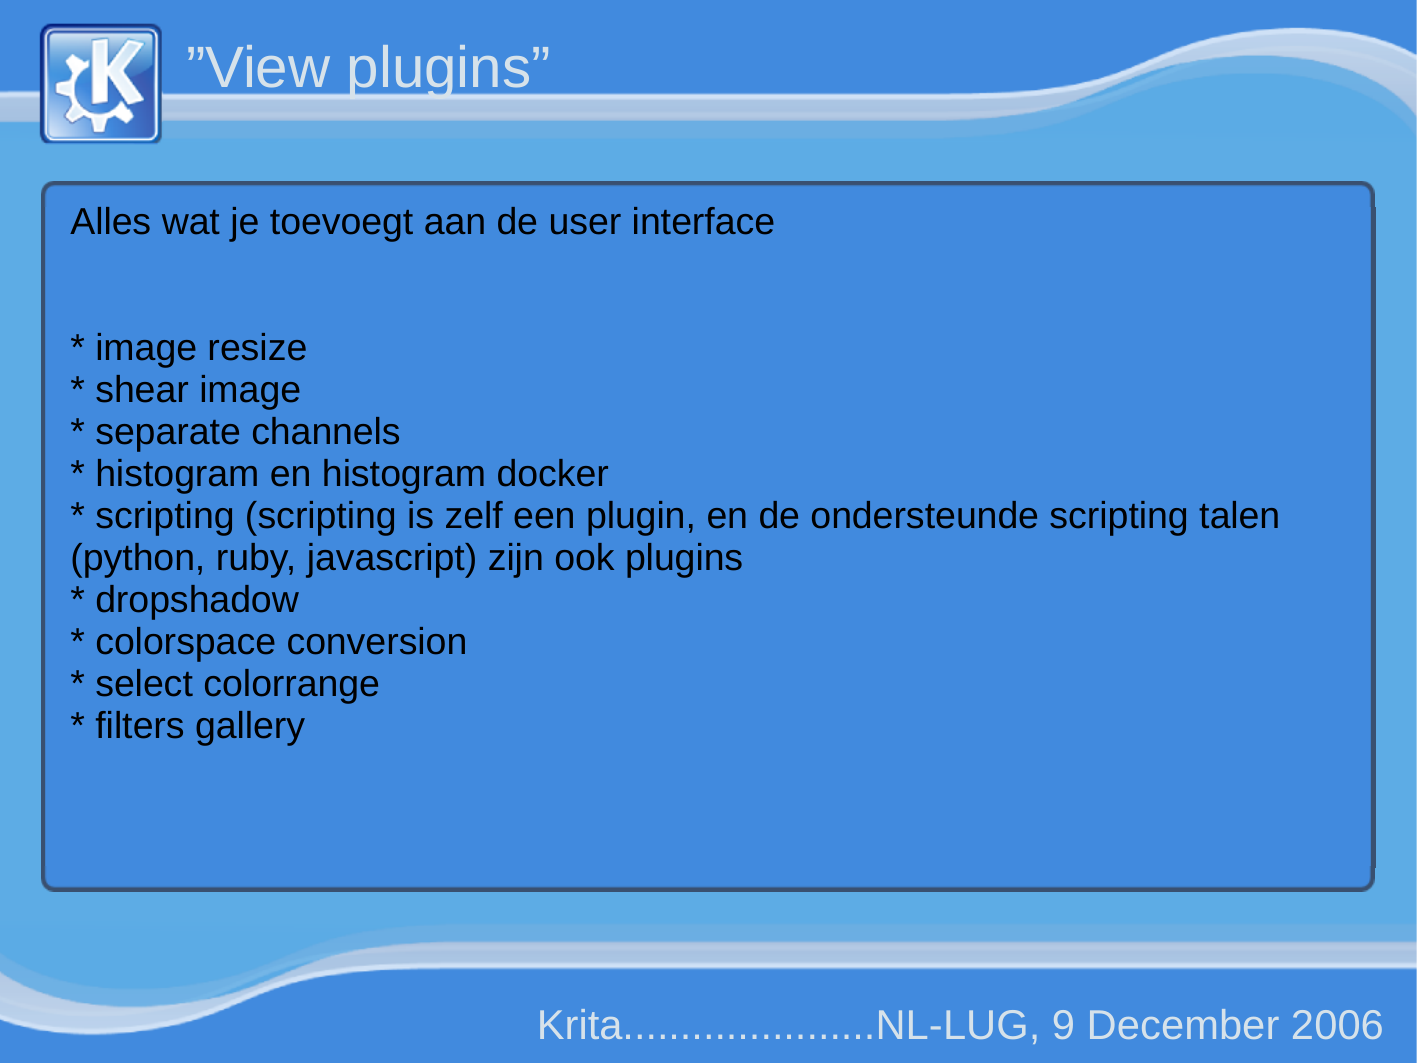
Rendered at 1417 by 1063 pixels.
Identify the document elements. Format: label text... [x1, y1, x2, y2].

text_box ”View plugins” [171, 27, 1048, 105]
text_box Alles wat je toevoegt aan de user interface * image resize * shear image * separate channels * histogram en histogram docker * scripting (scripting is zelf een plugin, en de ondersteunde scripting talen (python, ruby, javascript) zijn ook plugins * dropshadow * colorspace conversion * select colorrange * filters gallery [55, 193, 1357, 899]
picture [0, 0, 1417, 1063]
